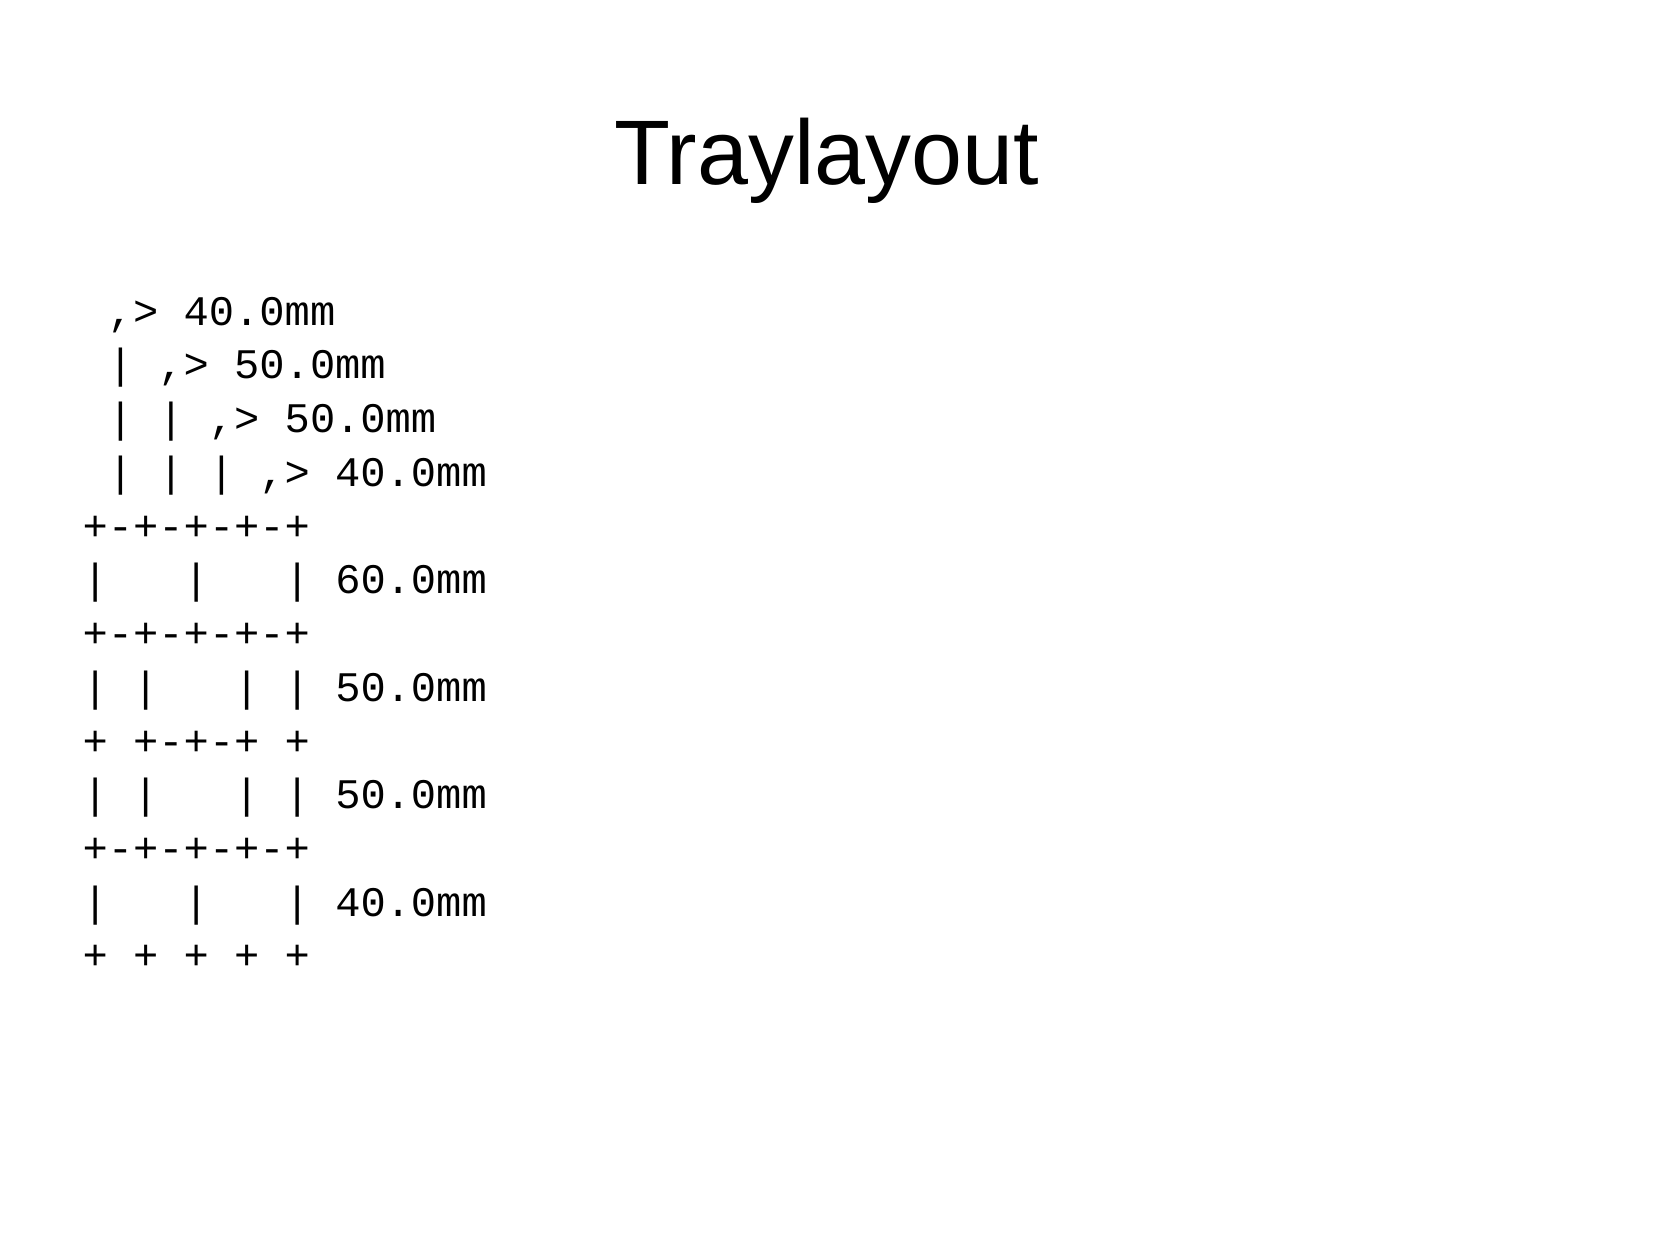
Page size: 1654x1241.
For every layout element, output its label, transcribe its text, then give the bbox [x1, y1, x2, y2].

title Traylayout [82, 49, 1571, 257]
text_box [82, 290, 1571, 1010]
